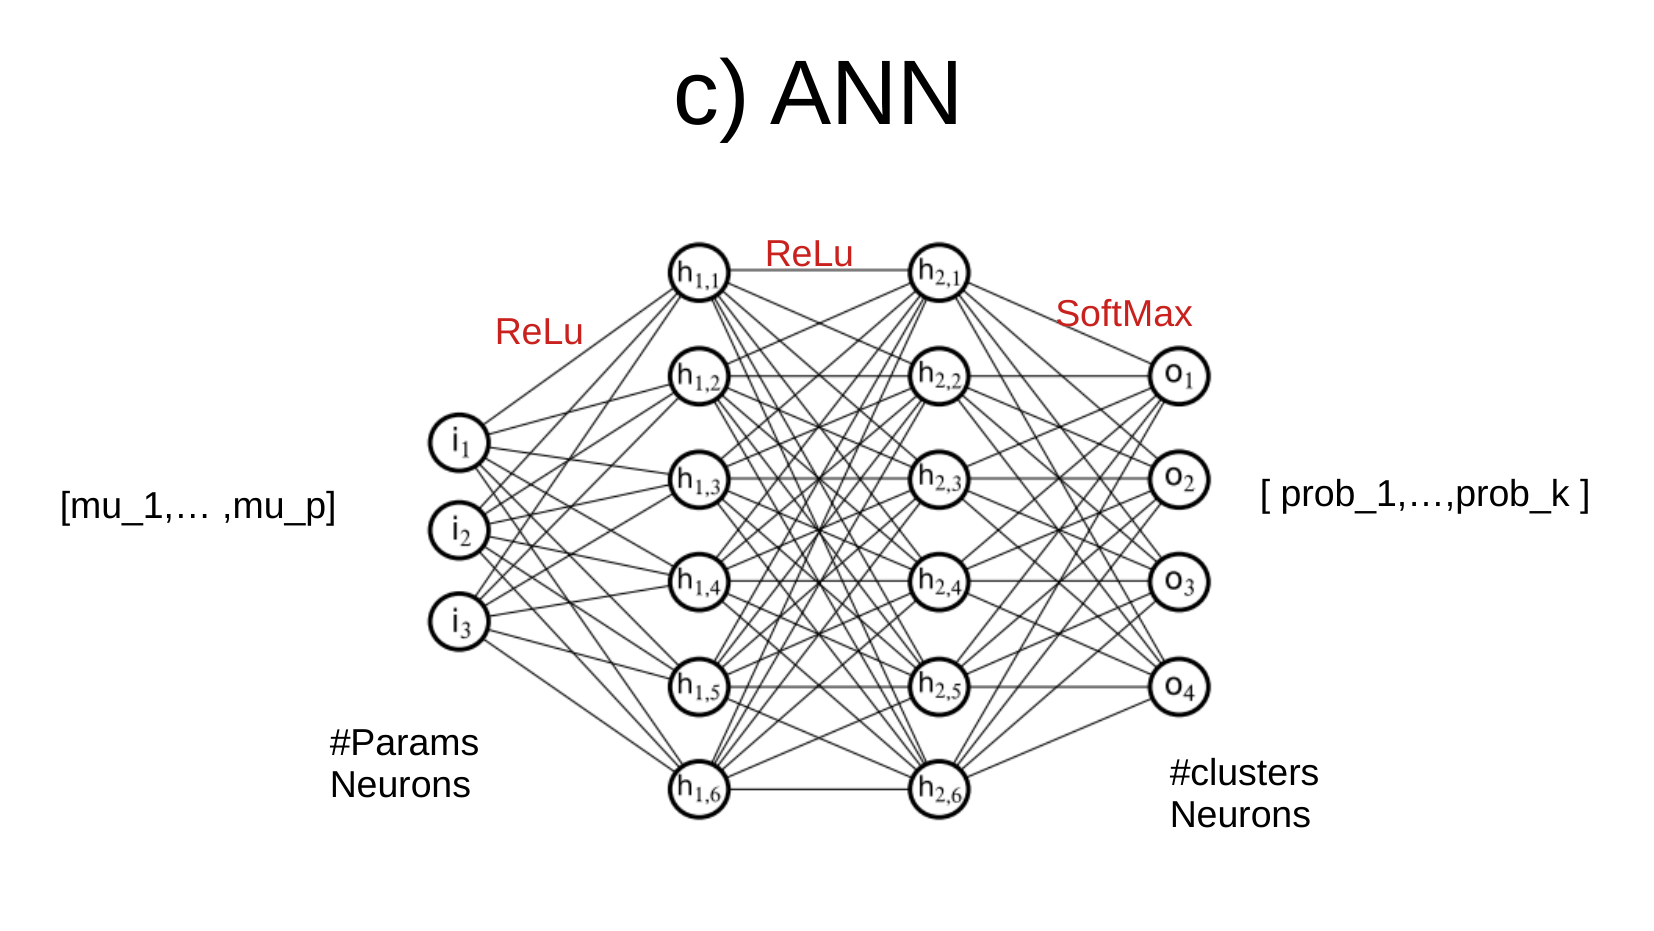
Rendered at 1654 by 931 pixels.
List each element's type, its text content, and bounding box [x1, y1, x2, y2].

title c) ANN [75, 15, 1564, 171]
text_box [mu_1,… ,mu_p] [45, 477, 376, 571]
text_box SoftMax [1040, 285, 1231, 384]
text_box ReLu [750, 225, 916, 282]
picture [424, 239, 1216, 825]
text_box ReLu [480, 303, 646, 361]
text_box [ prob_1,…,prob_k ] [1245, 465, 1636, 648]
text_box #clusters Neurons [1155, 744, 1396, 886]
text_box #Params Neurons [315, 714, 556, 856]
